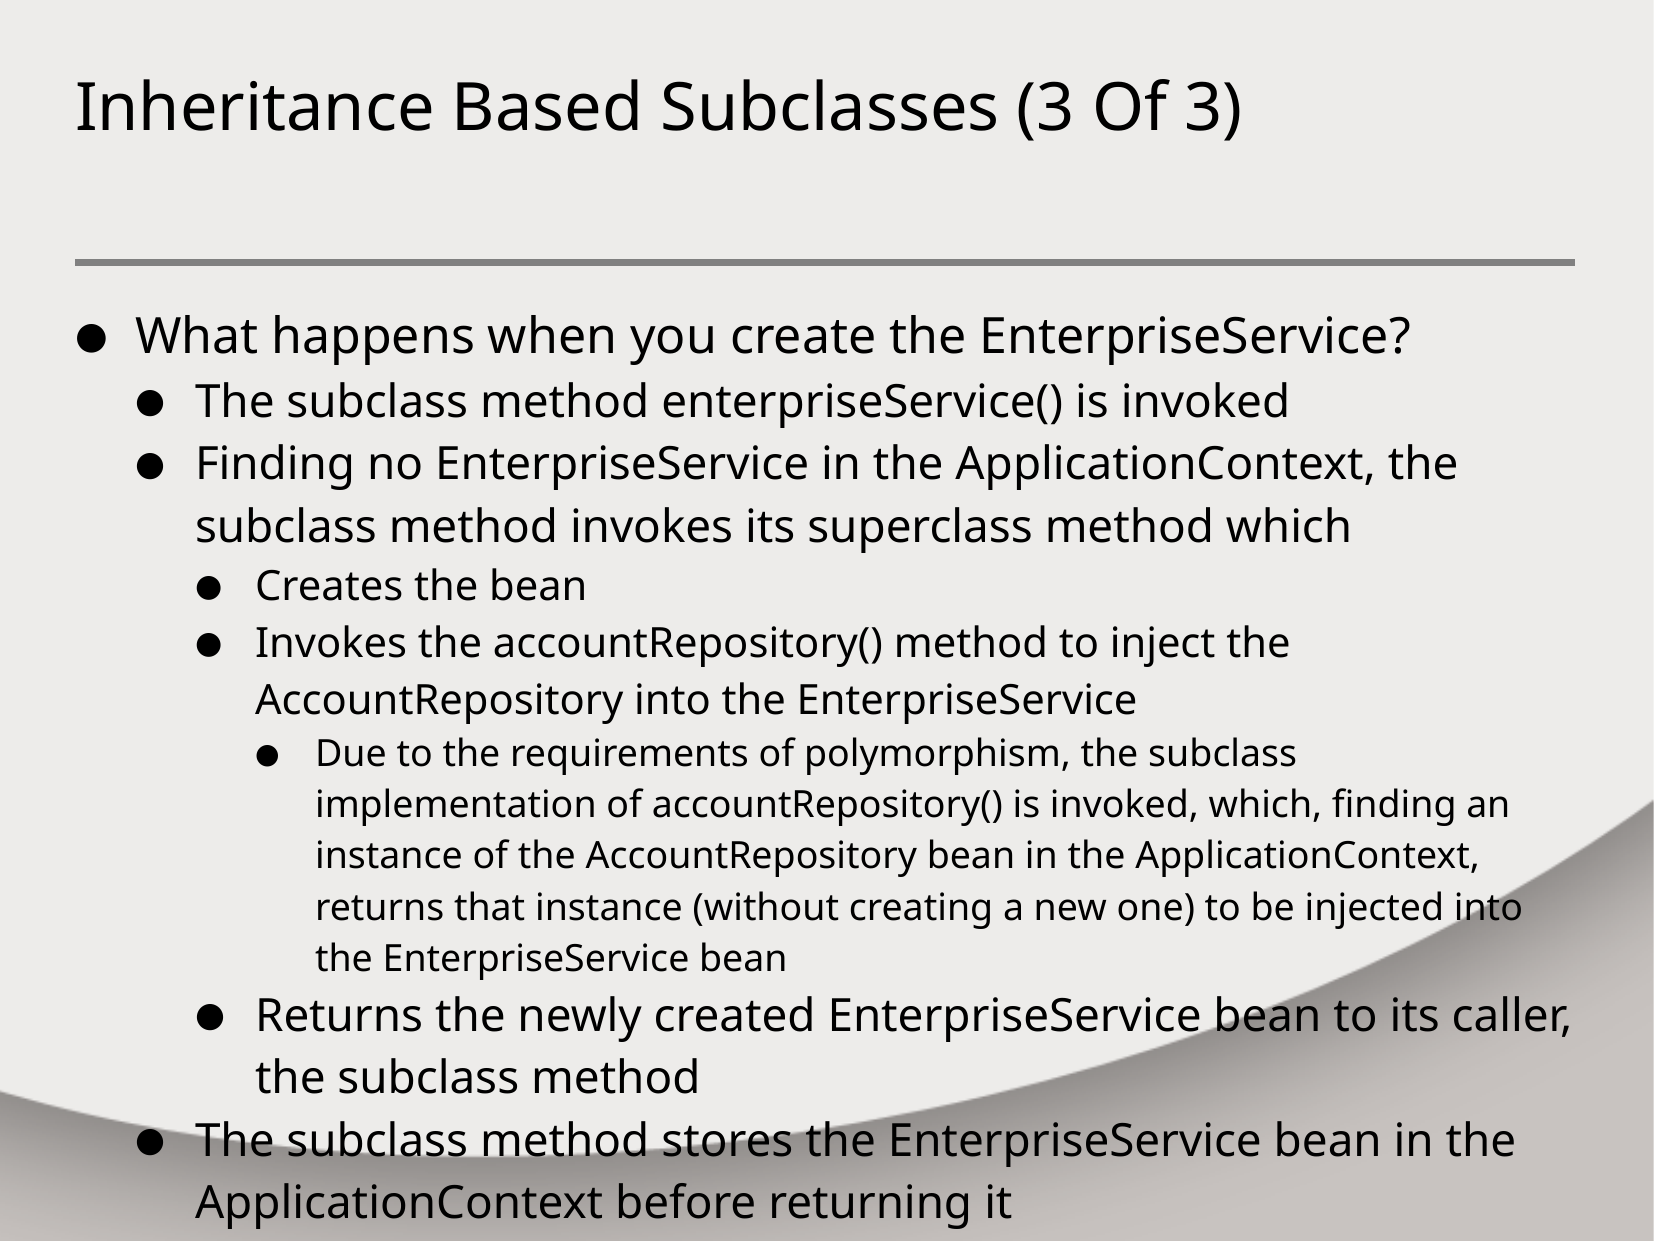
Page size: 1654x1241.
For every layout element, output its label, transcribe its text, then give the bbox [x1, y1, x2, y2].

title Inheritance Based Subclasses (3 Of 3) [75, 75, 1576, 226]
picture [0, 0, 1654, 1241]
list What happens when you create the EnterpriseService? The subclass method enterpriseService() is invoked Finding no EnterpriseService in the ApplicationContext, the subclass method invokes its superclass method which Creates the bean Invokes the accountRepository() method to inject the AccountRepository into the EnterpriseService Due to the requirements of polymorphism, the subclass implementation of accountRepository() is invoked, which, finding an instance of the AccountRepository bean in the ApplicationContext, returns that instance (without creating a new one) to be injected into the EnterpriseService bean Returns the newly created EnterpriseService bean to its caller, the subclass method The subclass method stores the EnterpriseService bean in the ApplicationContext before returning it [75, 300, 1576, 1163]
